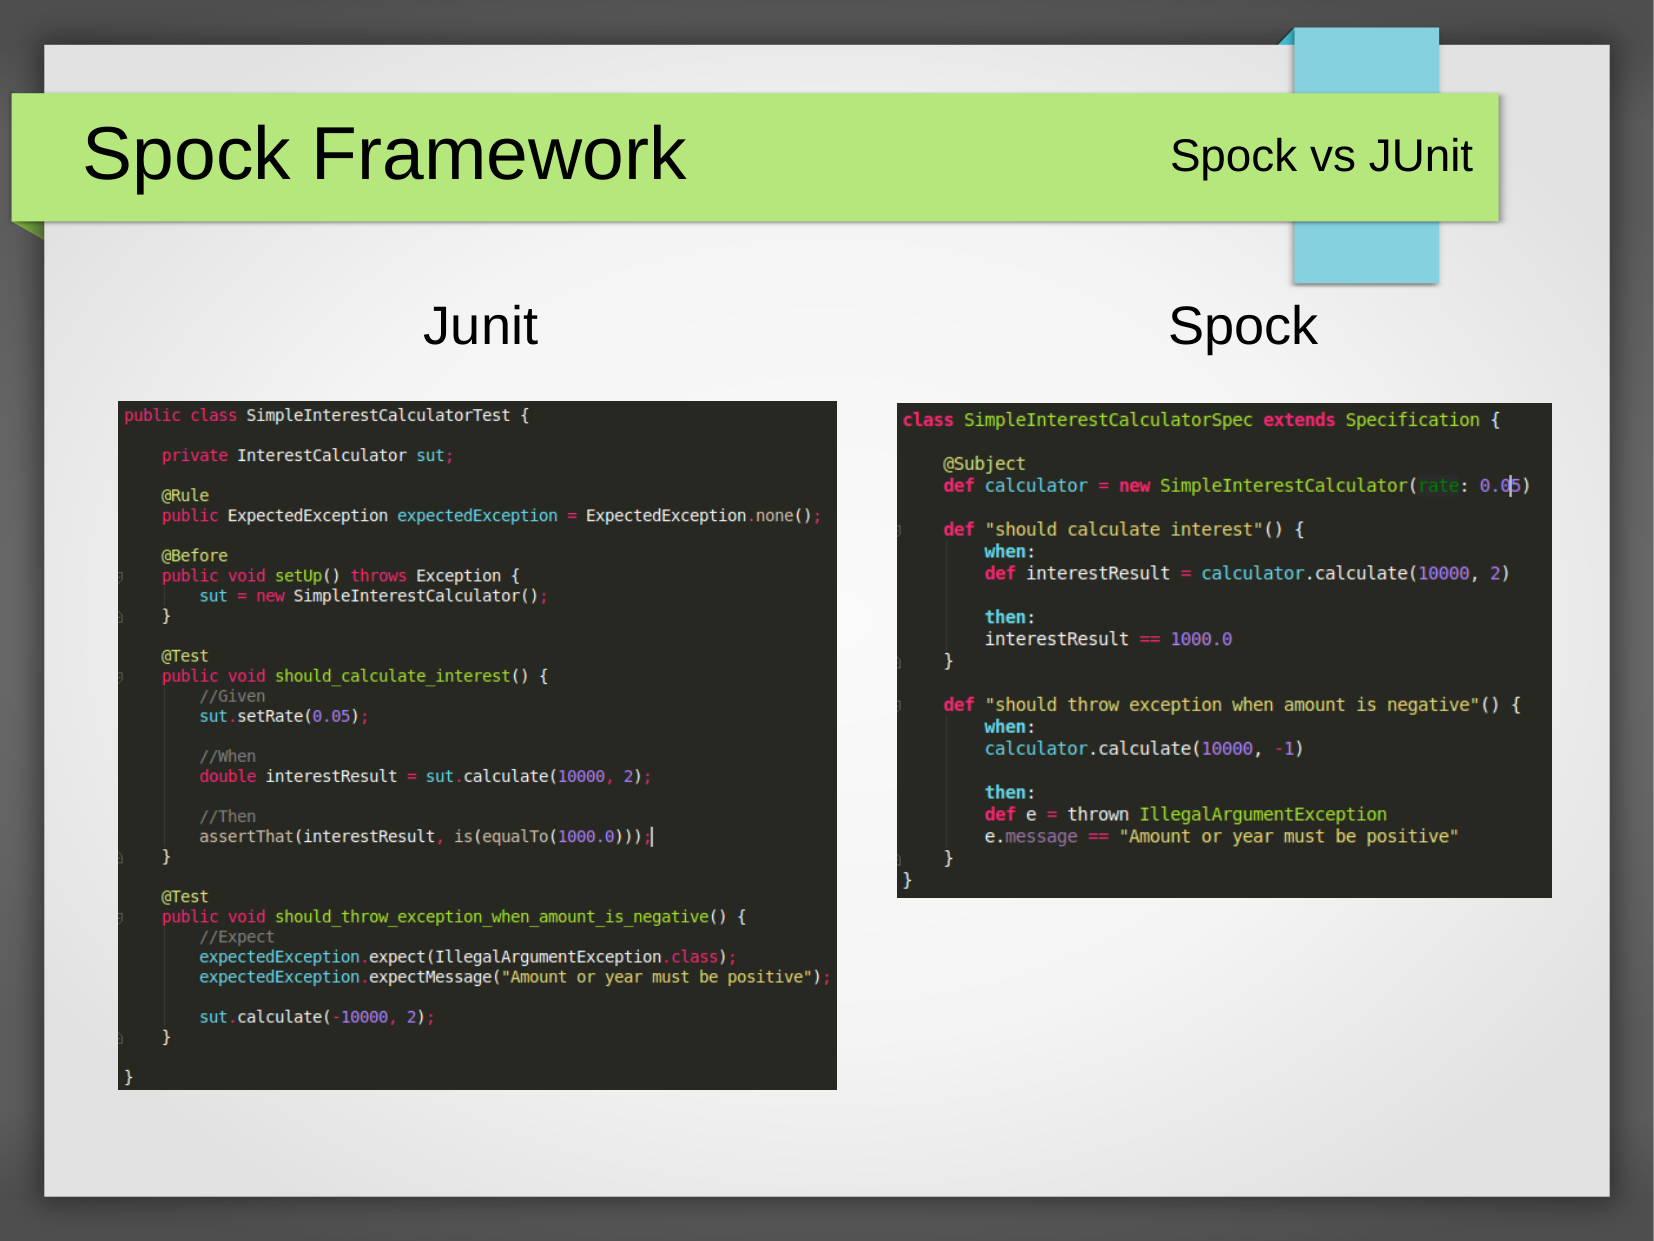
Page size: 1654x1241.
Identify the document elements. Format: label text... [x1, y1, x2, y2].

picture [0, 0, 1654, 1241]
text_box Spock vs JUnit [850, 122, 1489, 189]
title Spock Framework [82, 94, 1264, 213]
list Spock [845, 295, 1572, 1182]
list Junit [82, 295, 809, 1158]
